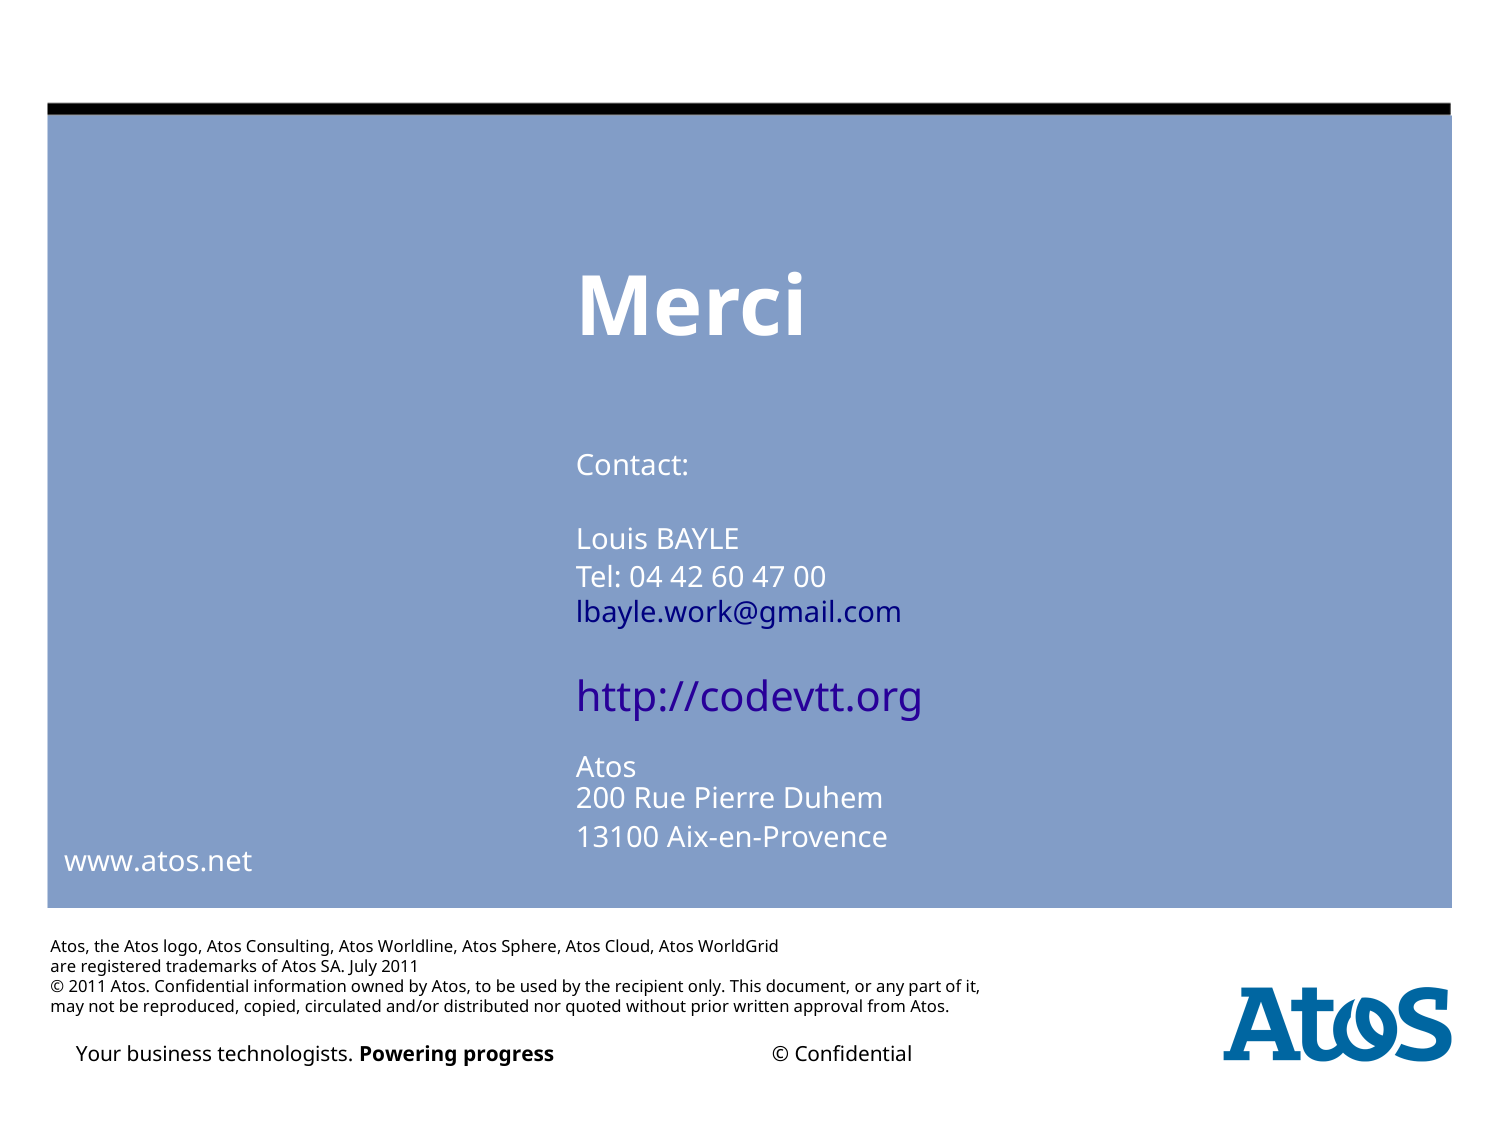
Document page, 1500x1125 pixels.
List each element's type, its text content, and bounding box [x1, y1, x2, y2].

subtitle Contact: Louis BAYLE Tel: 04 42 60 47 00 lbayle.work@gmail.com http://codevtt.org Atos 200 Rue Pierre Duhem 13100 Aix-en-Provence [561, 442, 1395, 893]
title Merci [560, 207, 1406, 397]
picture [0, 0, 1500, 1125]
